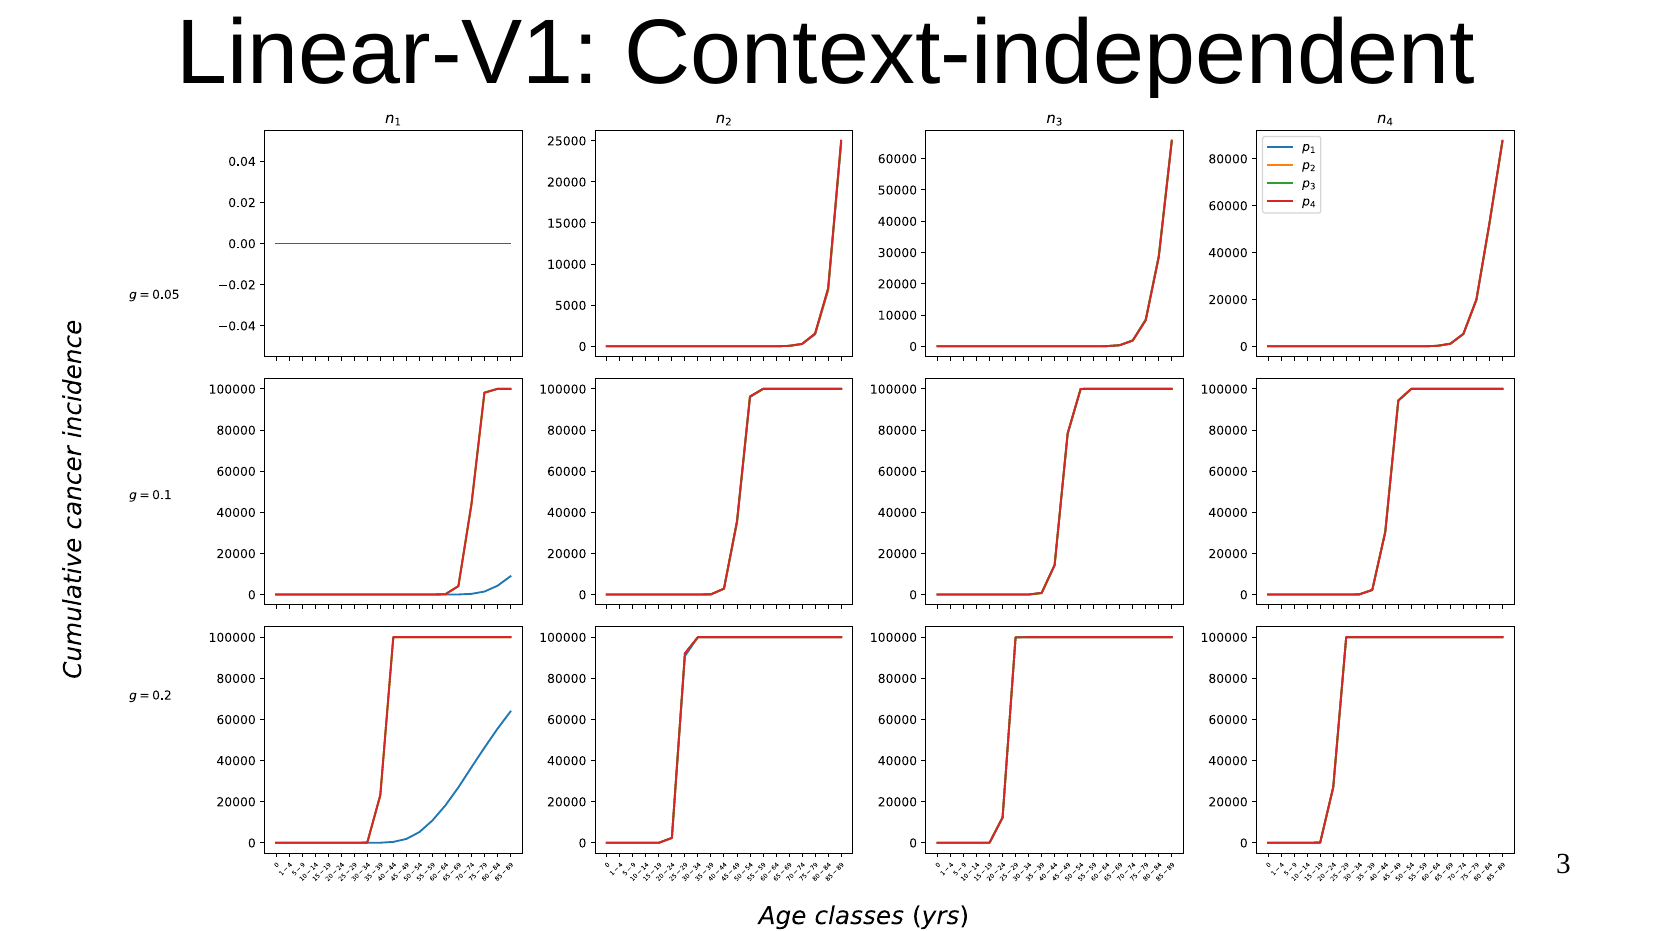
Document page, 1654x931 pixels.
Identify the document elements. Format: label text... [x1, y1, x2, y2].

title Linear-V1: Context-independent [82, 0, 1571, 130]
picture [52, 49, 1536, 931]
